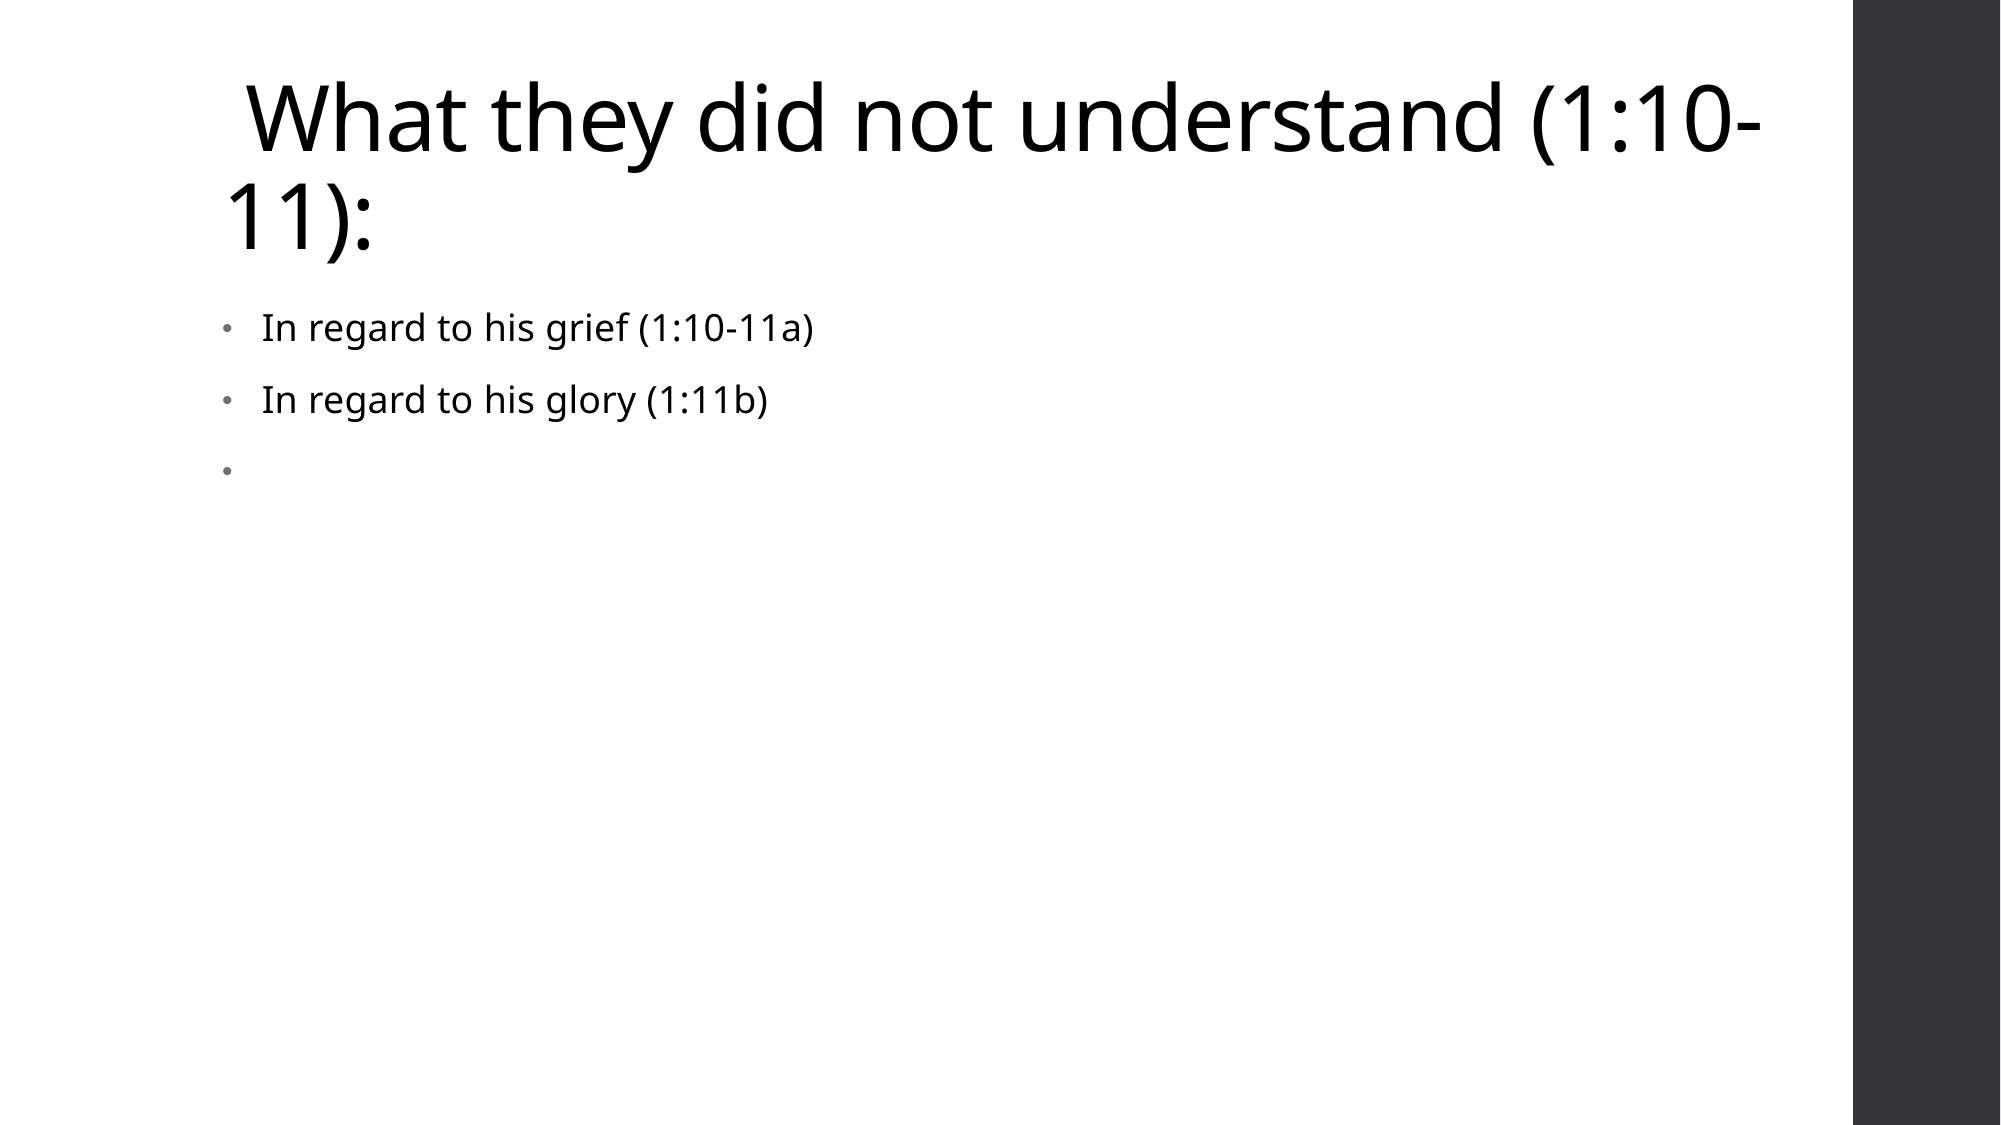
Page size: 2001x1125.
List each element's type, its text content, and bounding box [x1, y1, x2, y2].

title What they did not understand (1:10-11): [206, 60, 1797, 278]
list In regard to his grief (1:10-11a) In regard to his glory (1:11b) [206, 299, 1617, 1014]
